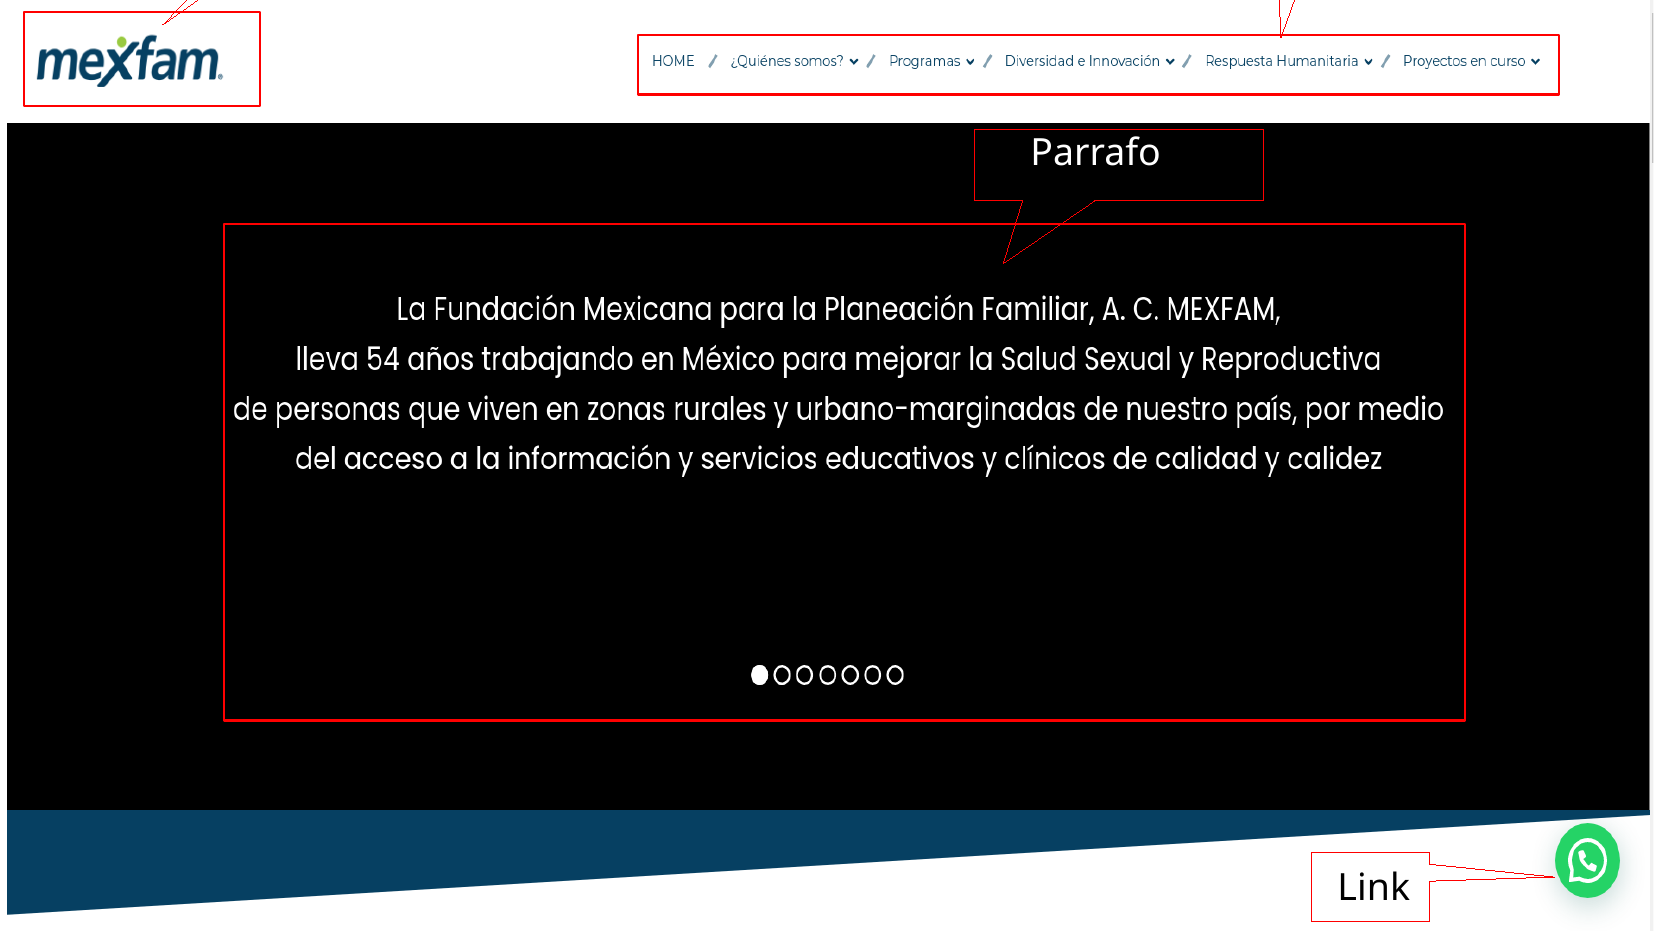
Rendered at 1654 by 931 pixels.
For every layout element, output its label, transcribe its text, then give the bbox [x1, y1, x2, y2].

text_box Link [1322, 853, 1430, 915]
picture [7, 0, 1654, 931]
text_box Parrafo [1015, 118, 1205, 180]
